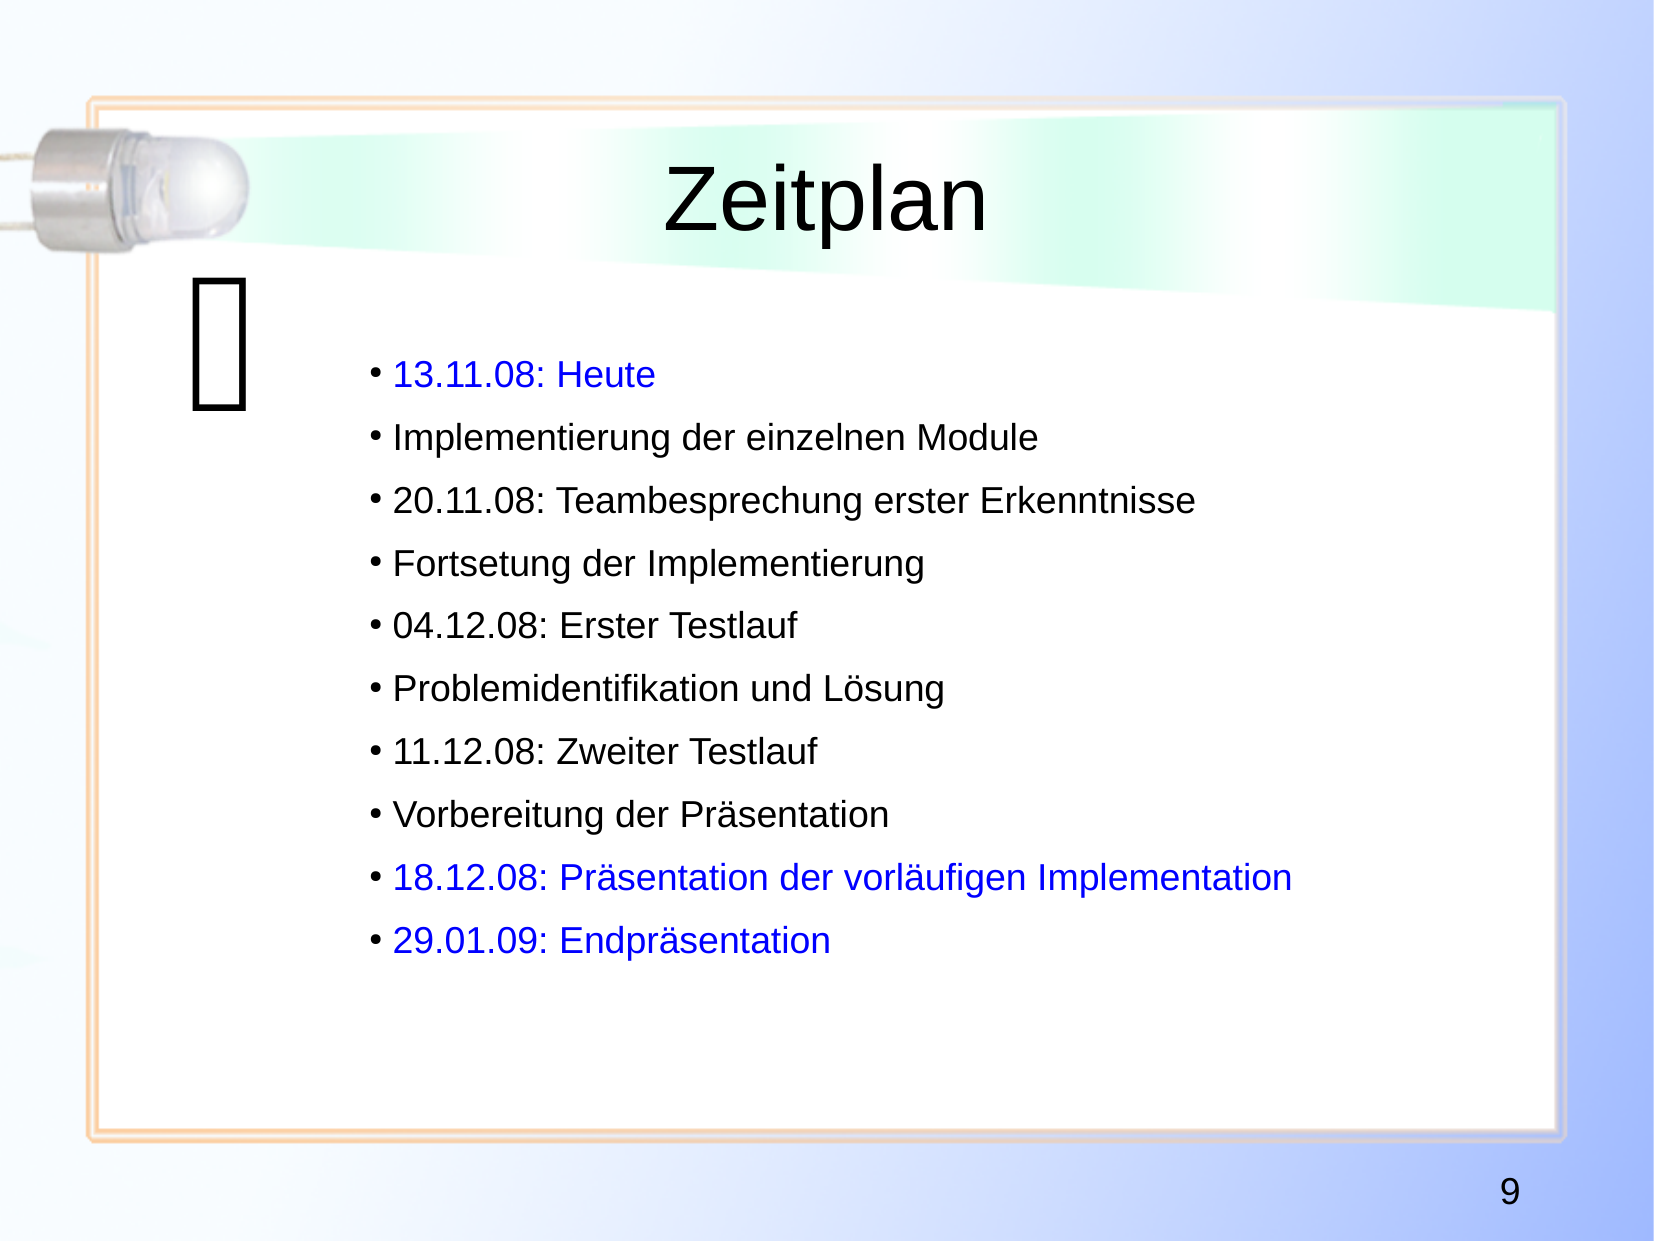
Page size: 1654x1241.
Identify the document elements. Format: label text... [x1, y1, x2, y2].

text_box  [171, 265, 378, 503]
text_box 1 [1485, 1163, 1654, 1235]
text_box 13.11.08: Heute Implementierung der einzelnen Module 20.11.08: Teambesprechung erster Erkenntnisse Fortsetung der Implementierung 04.12.08: Erster Testlauf Problemidentifikation und Lösung 11.12.08: Zweiter Testlauf Vorbereitung der Präsentation 18.12.08: Präsentation der vorläufigen Implementation 29.01.09: Endpräsentation [354, 324, 1506, 1123]
picture [0, 0, 1654, 1241]
title Zeitplan [82, 102, 1571, 296]
